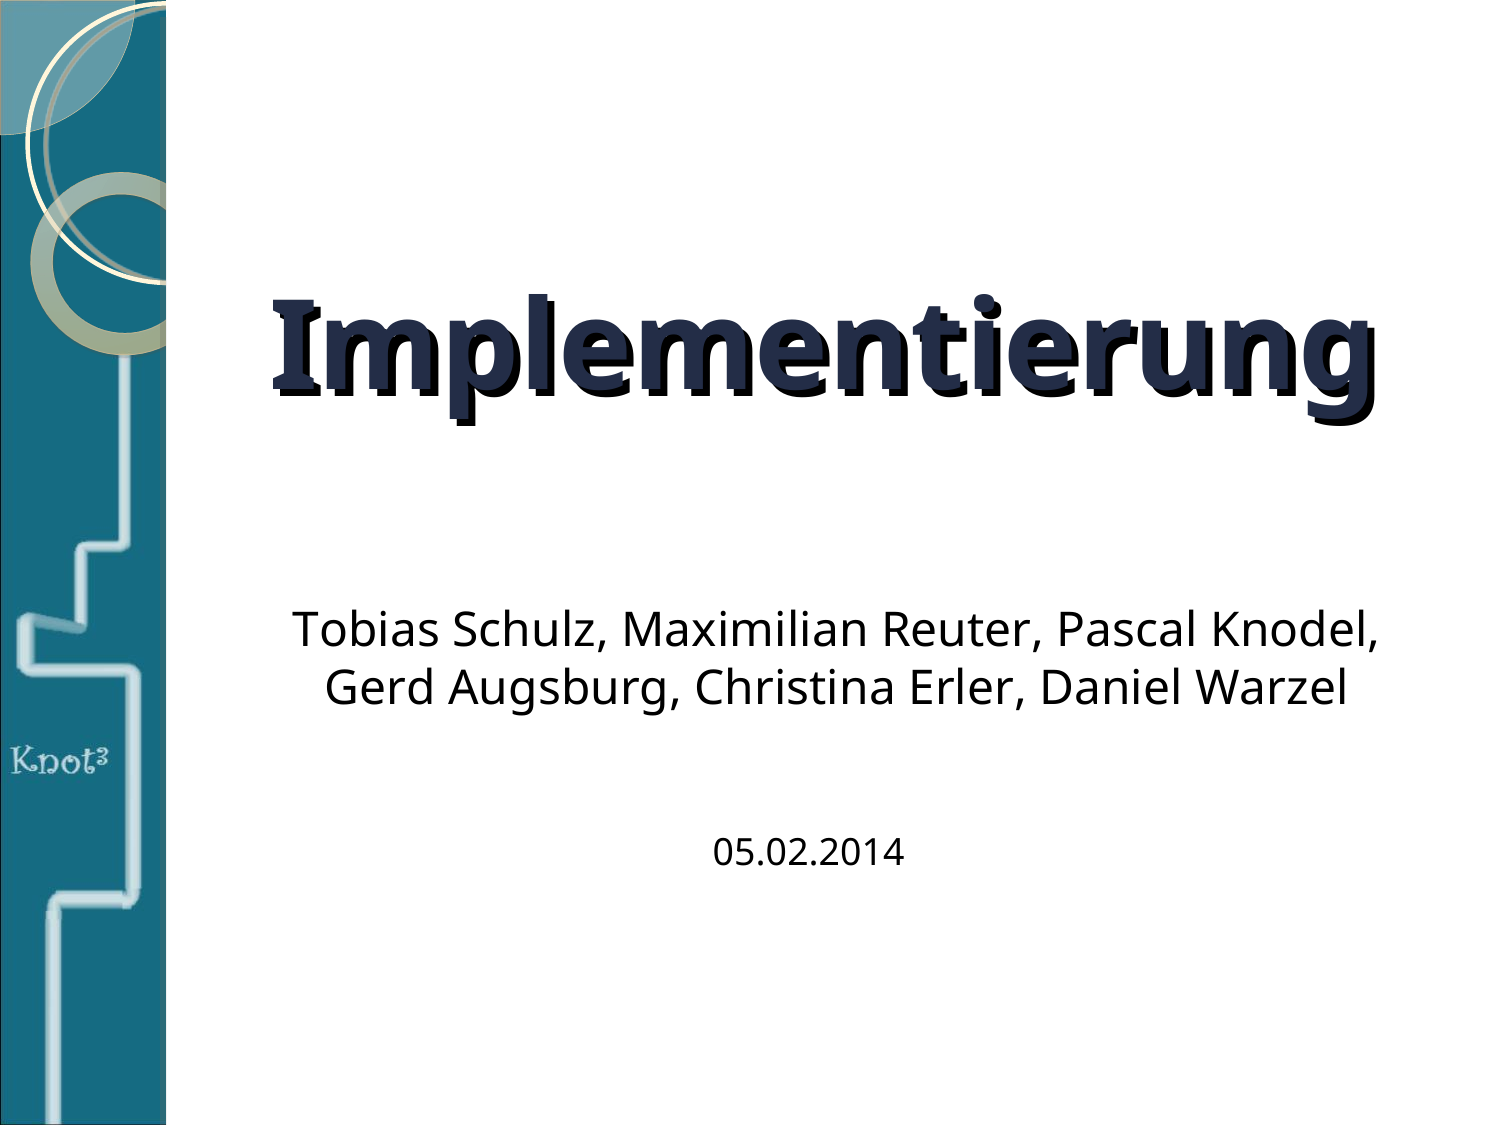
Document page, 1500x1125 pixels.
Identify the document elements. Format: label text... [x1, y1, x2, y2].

text_box Tobias Schulz, Maximilian Reuter, Pascal Knodel, Gerd Augsburg, Christina Erler, Daniel Warzel [222, 562, 1453, 751]
picture [0, 11, 166, 1125]
title Implementierung [147, 246, 1500, 434]
text_box 05.02.2014 [433, 820, 1184, 881]
picture [136, 0, 166, 4]
